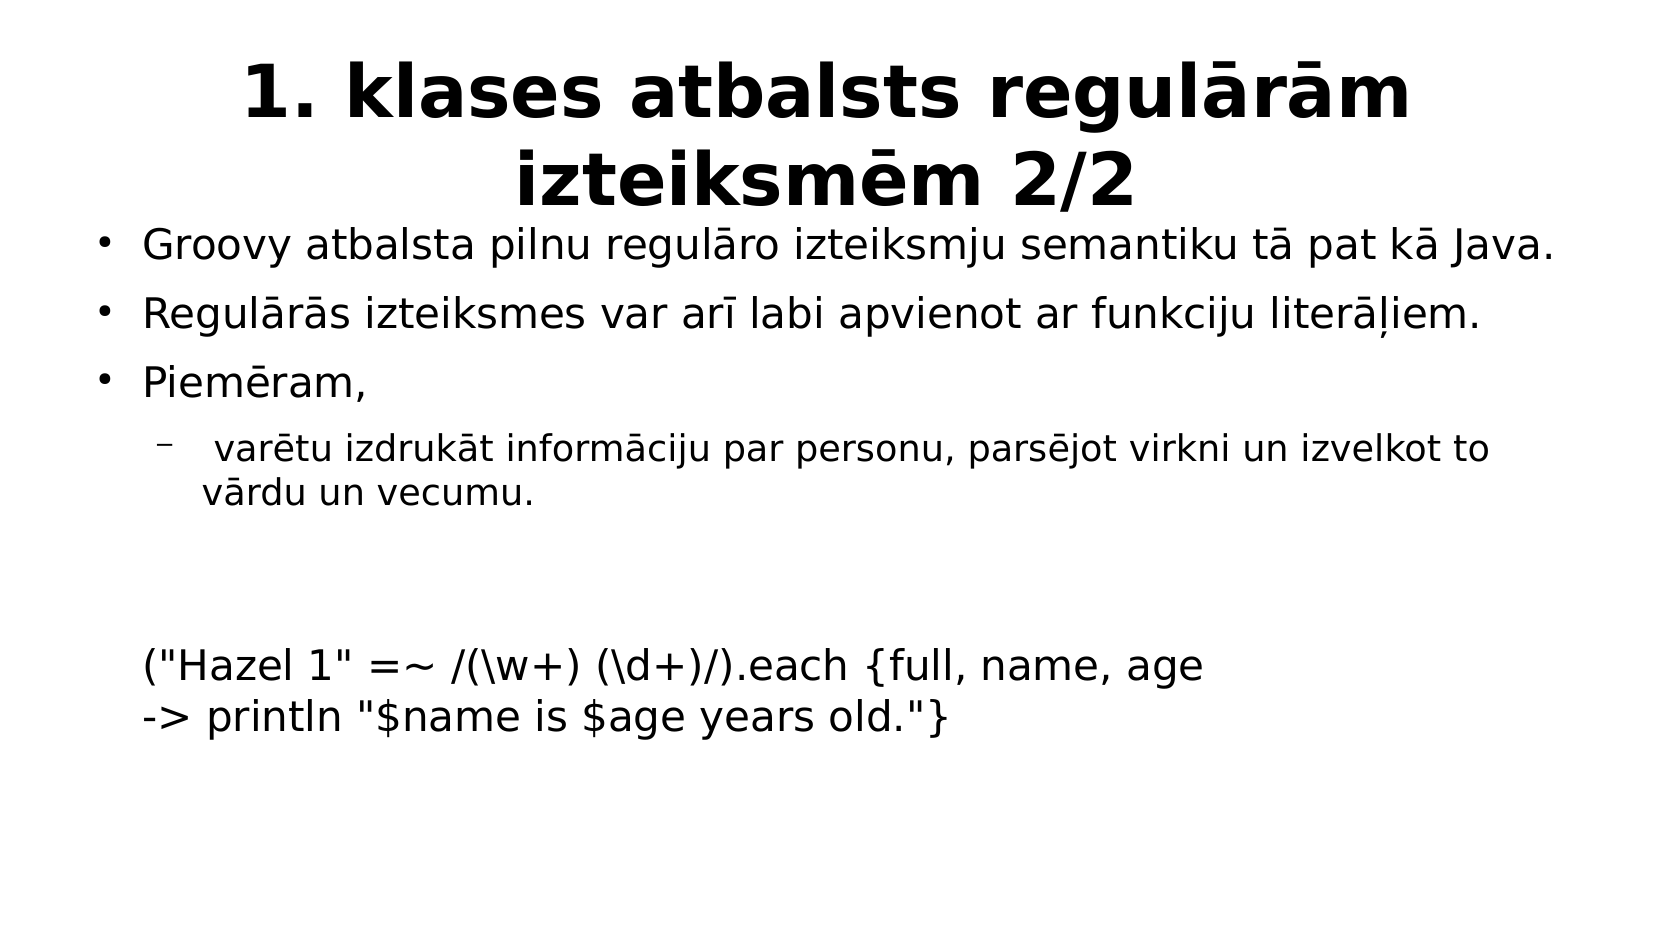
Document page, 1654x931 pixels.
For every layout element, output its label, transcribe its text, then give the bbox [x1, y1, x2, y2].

title 1. klases atbalsts regulārām izteiksmēm 2/2 [82, 37, 1571, 147]
list Groovy atbalsta pilnu regulāro izteiksmju semantiku tā pat kā Java. Regulārās izteiksmes var arī labi apvienot ar funkciju literāļiem. Piemēram, varētu izdrukāt informāciju par personu, parsējot virkni un izvelkot to vārdu un vecumu. ("Hazel 1" =~ /(\w+) (\d+)/).each {full, name, age -> println "$name is $age years old."} [82, 217, 1571, 758]
